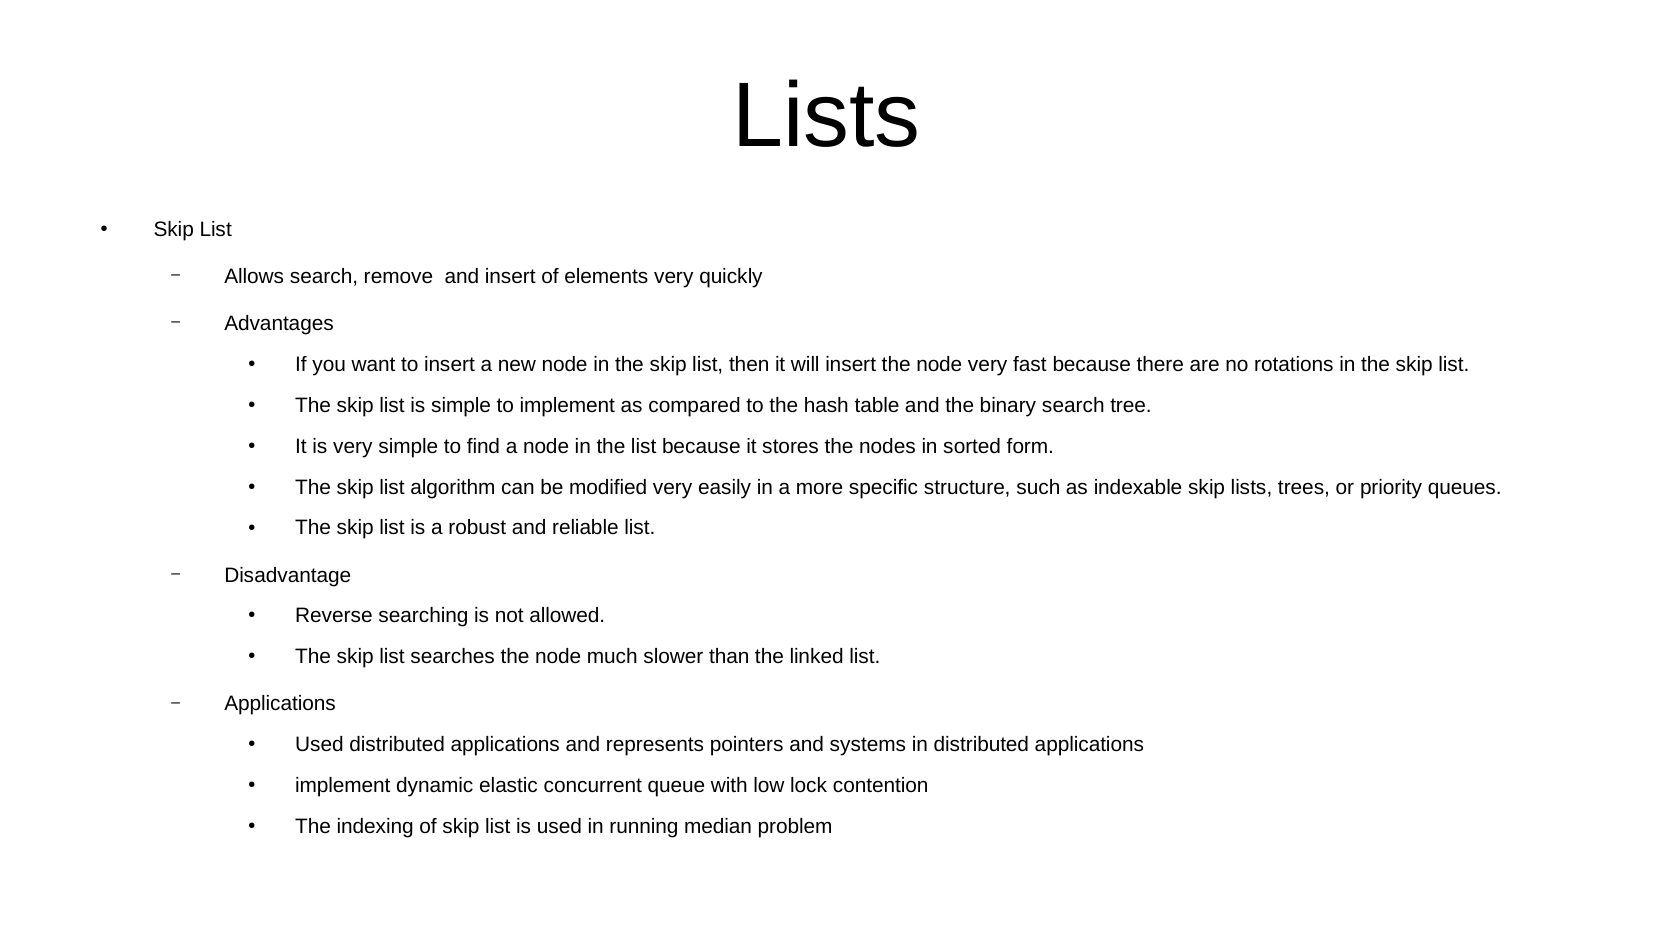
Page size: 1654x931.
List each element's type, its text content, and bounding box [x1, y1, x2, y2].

title Lists [82, 37, 1571, 193]
list Skip List Allows search, remove and insert of elements very quickly Advantages If you want to insert a new node in the skip list, then it will insert the node very fast because there are no rotations in the skip list. The skip list is simple to implement as compared to the hash table and the binary search tree. It is very simple to find a node in the list because it stores the nodes in sorted form. The skip list algorithm can be modified very easily in a more specific structure, such as indexable skip lists, trees, or priority queues. The skip list is a robust and reliable list. Disadvantage Reverse searching is not allowed. The skip list searches the node much slower than the linked list. Applications Used distributed applications and represents pointers and systems in distributed applications implement dynamic elastic concurrent queue with low lock contention The indexing of skip list is used in running median problem [82, 217, 1636, 901]
